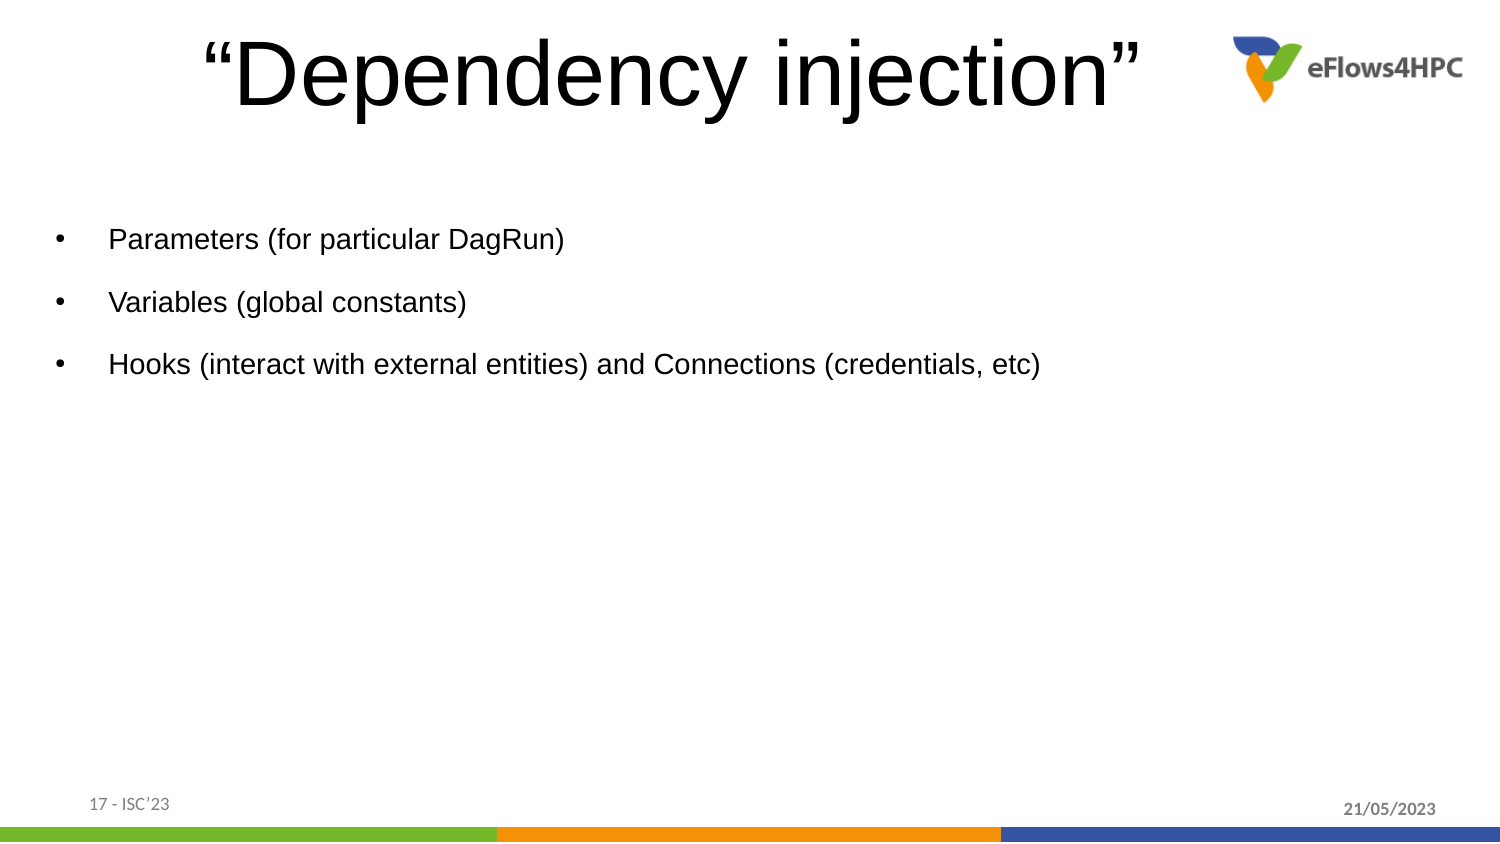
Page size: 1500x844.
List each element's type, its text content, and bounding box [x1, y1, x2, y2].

picture [1212, 23, 1487, 122]
title “Dependency injection” [134, 22, 1212, 126]
list Parameters (for particular DagRun) Variables (global constants) Hooks (interact with external entities) and Connections (credentials, etc) [37, 223, 1388, 713]
